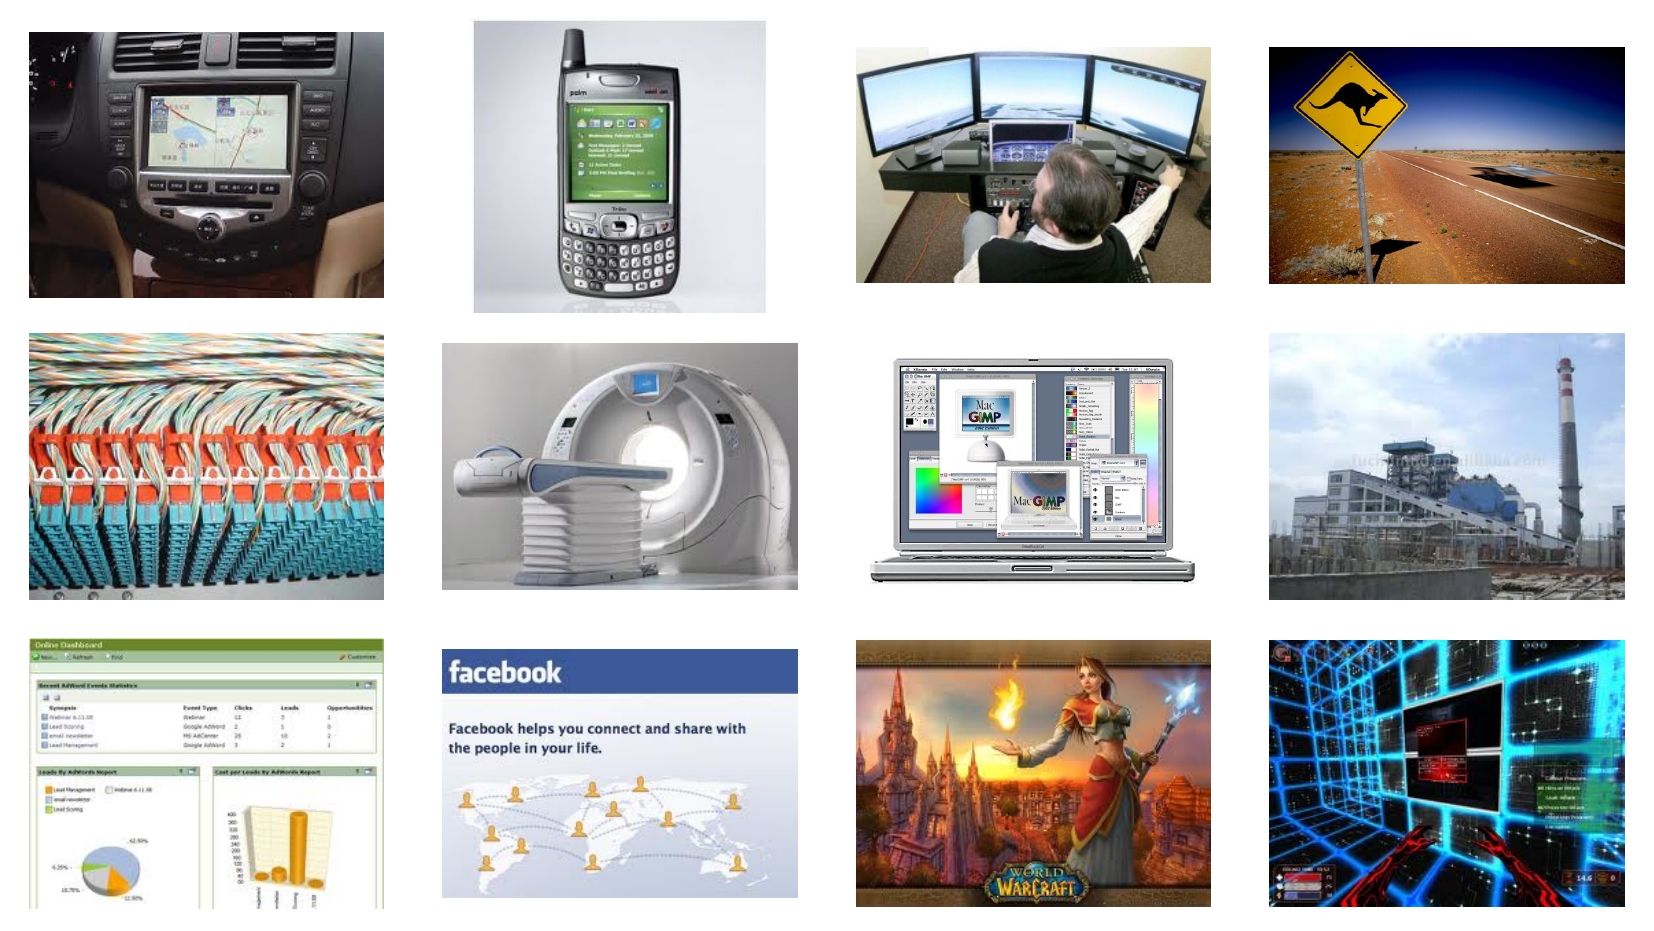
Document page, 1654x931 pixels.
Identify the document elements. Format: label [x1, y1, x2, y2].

picture [442, 343, 798, 590]
picture [1269, 47, 1625, 284]
picture [868, 356, 1223, 585]
picture [442, 649, 798, 898]
picture [29, 333, 384, 601]
picture [856, 640, 1211, 907]
picture [856, 47, 1211, 283]
picture [29, 638, 384, 909]
picture [1269, 333, 1625, 600]
picture [29, 32, 384, 298]
picture [470, 17, 770, 313]
picture [1269, 640, 1625, 907]
